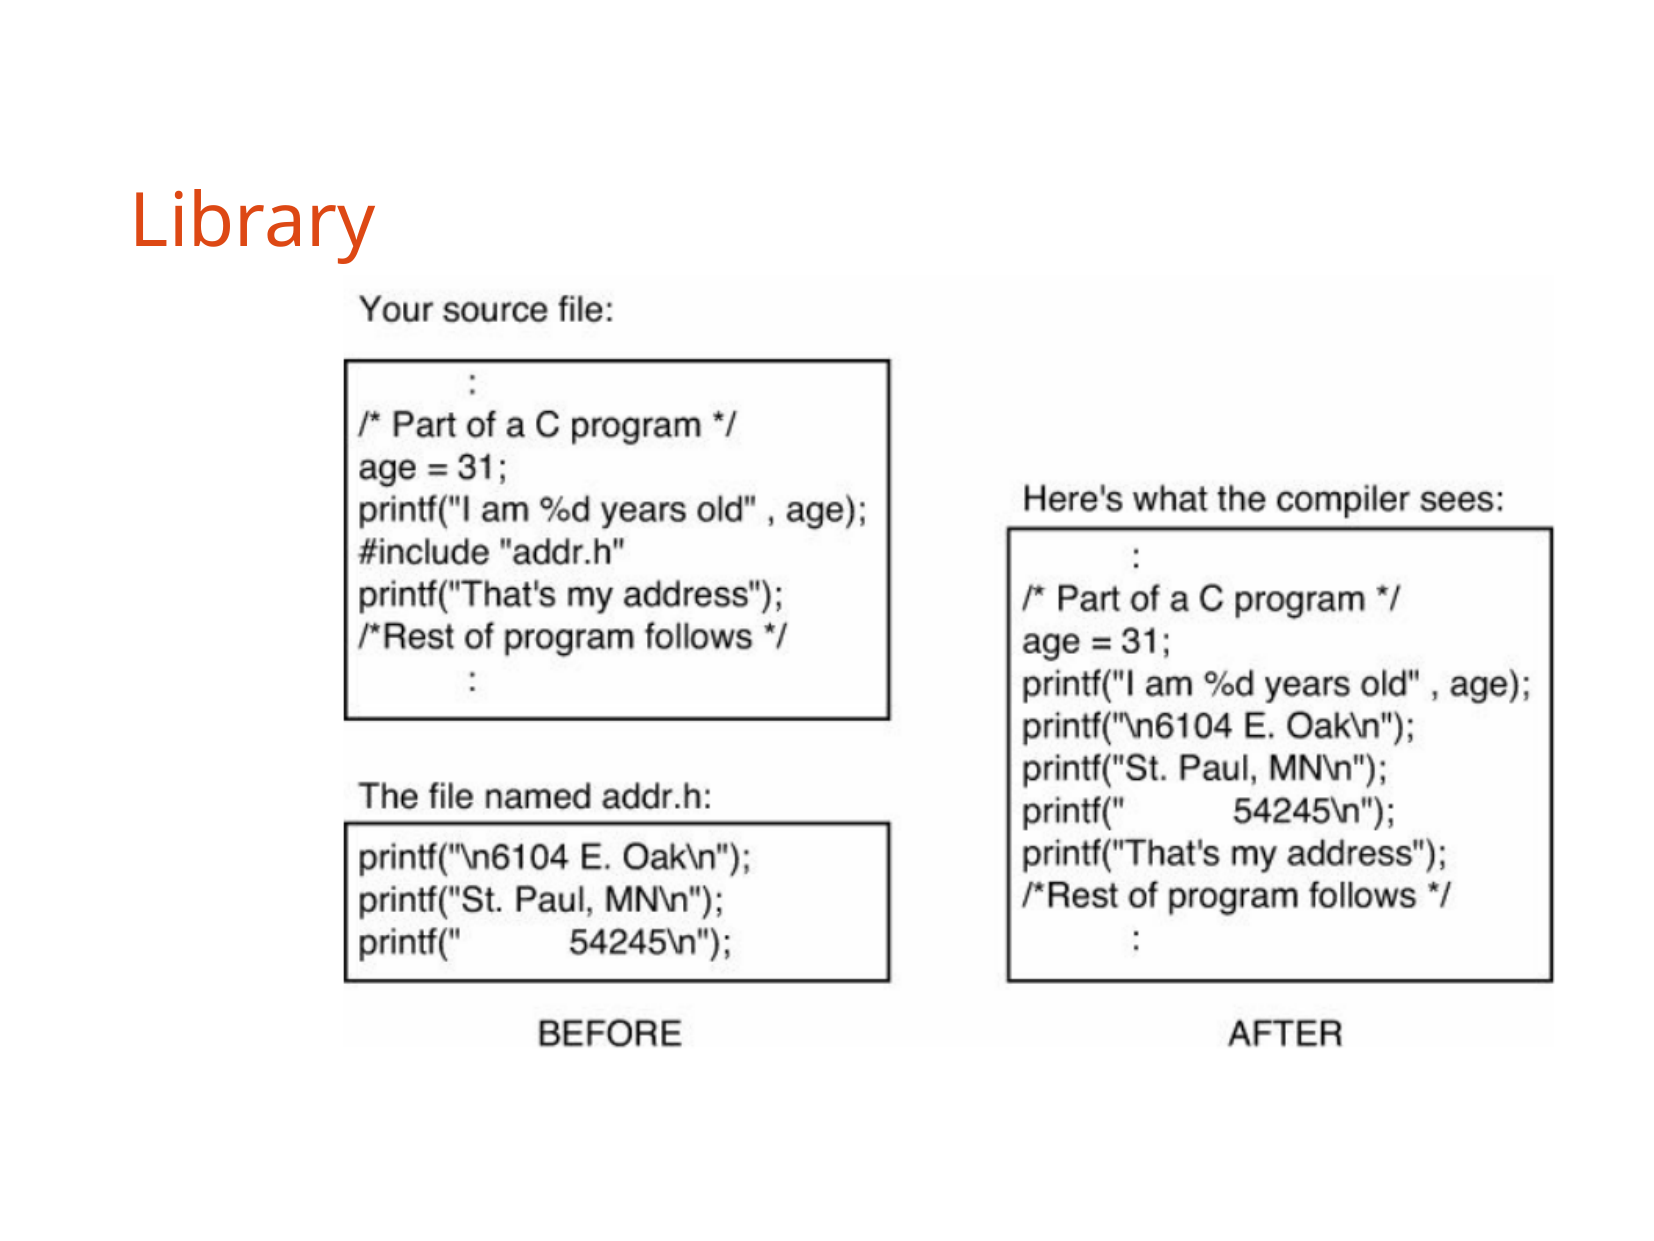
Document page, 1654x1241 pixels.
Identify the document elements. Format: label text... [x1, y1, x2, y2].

title Library [129, 153, 1518, 281]
picture [305, 275, 1594, 1081]
